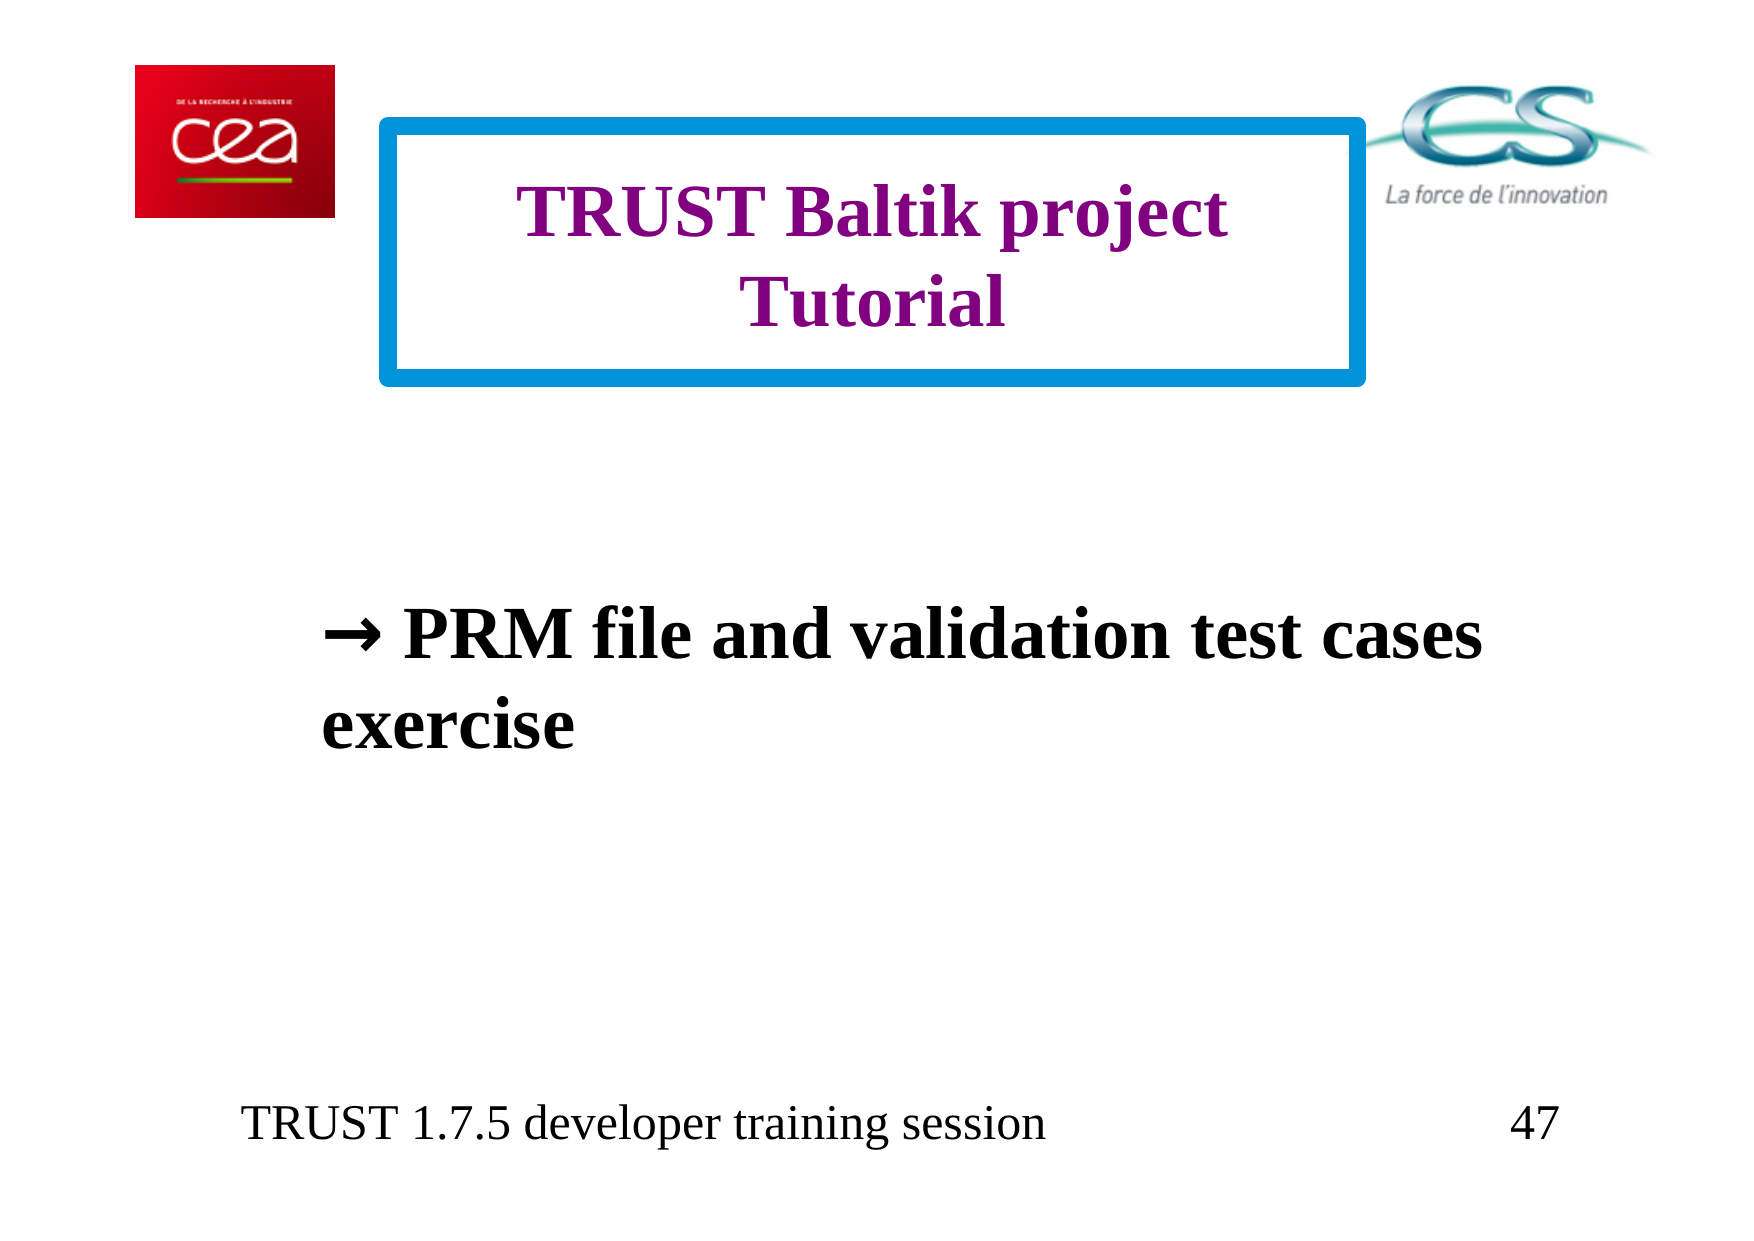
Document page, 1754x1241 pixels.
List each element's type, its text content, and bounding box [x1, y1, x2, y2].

list → PRM file and validation test cases exercise [250, 382, 1669, 1125]
title TRUST Baltik project Tutorial [387, 125, 1358, 378]
picture [1340, 73, 1662, 218]
picture [135, 65, 335, 218]
